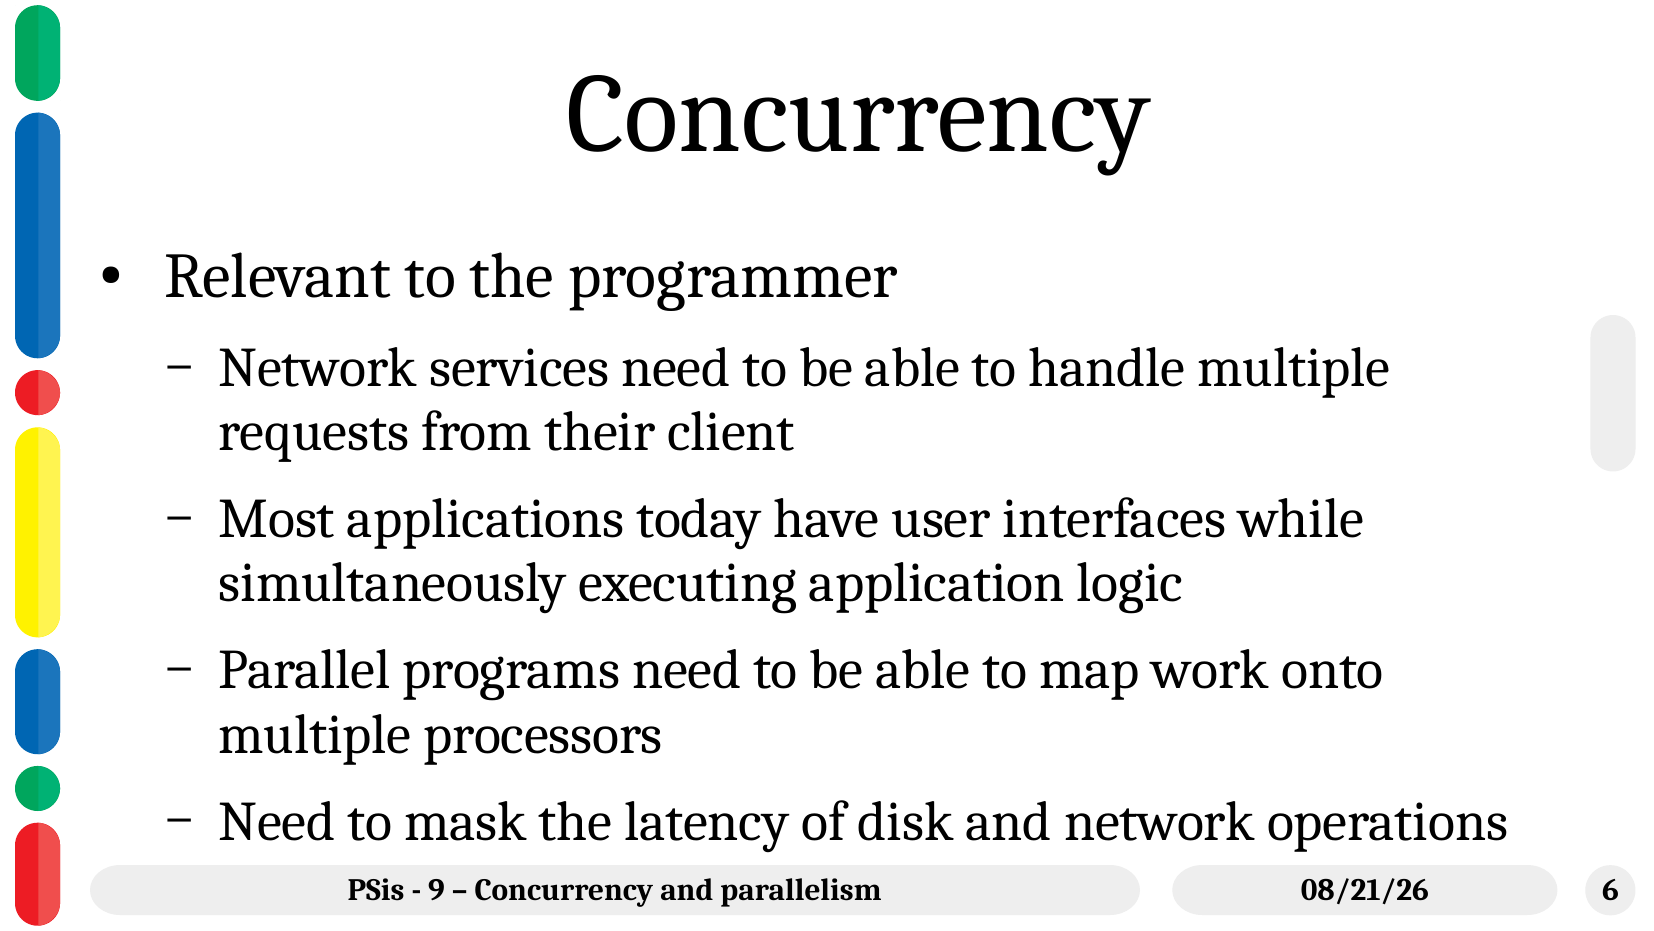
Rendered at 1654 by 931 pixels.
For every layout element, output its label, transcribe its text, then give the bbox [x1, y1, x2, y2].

title Concurrency [82, 37, 1636, 193]
list Relevant to the programmer Network services need to be able to handle multiple requests from their client Most applications today have user interfaces while simultaneously executing application logic Parallel programs need to be able to map work onto multiple processors Need to mask the latency of disk and network operations [82, 240, 1571, 866]
